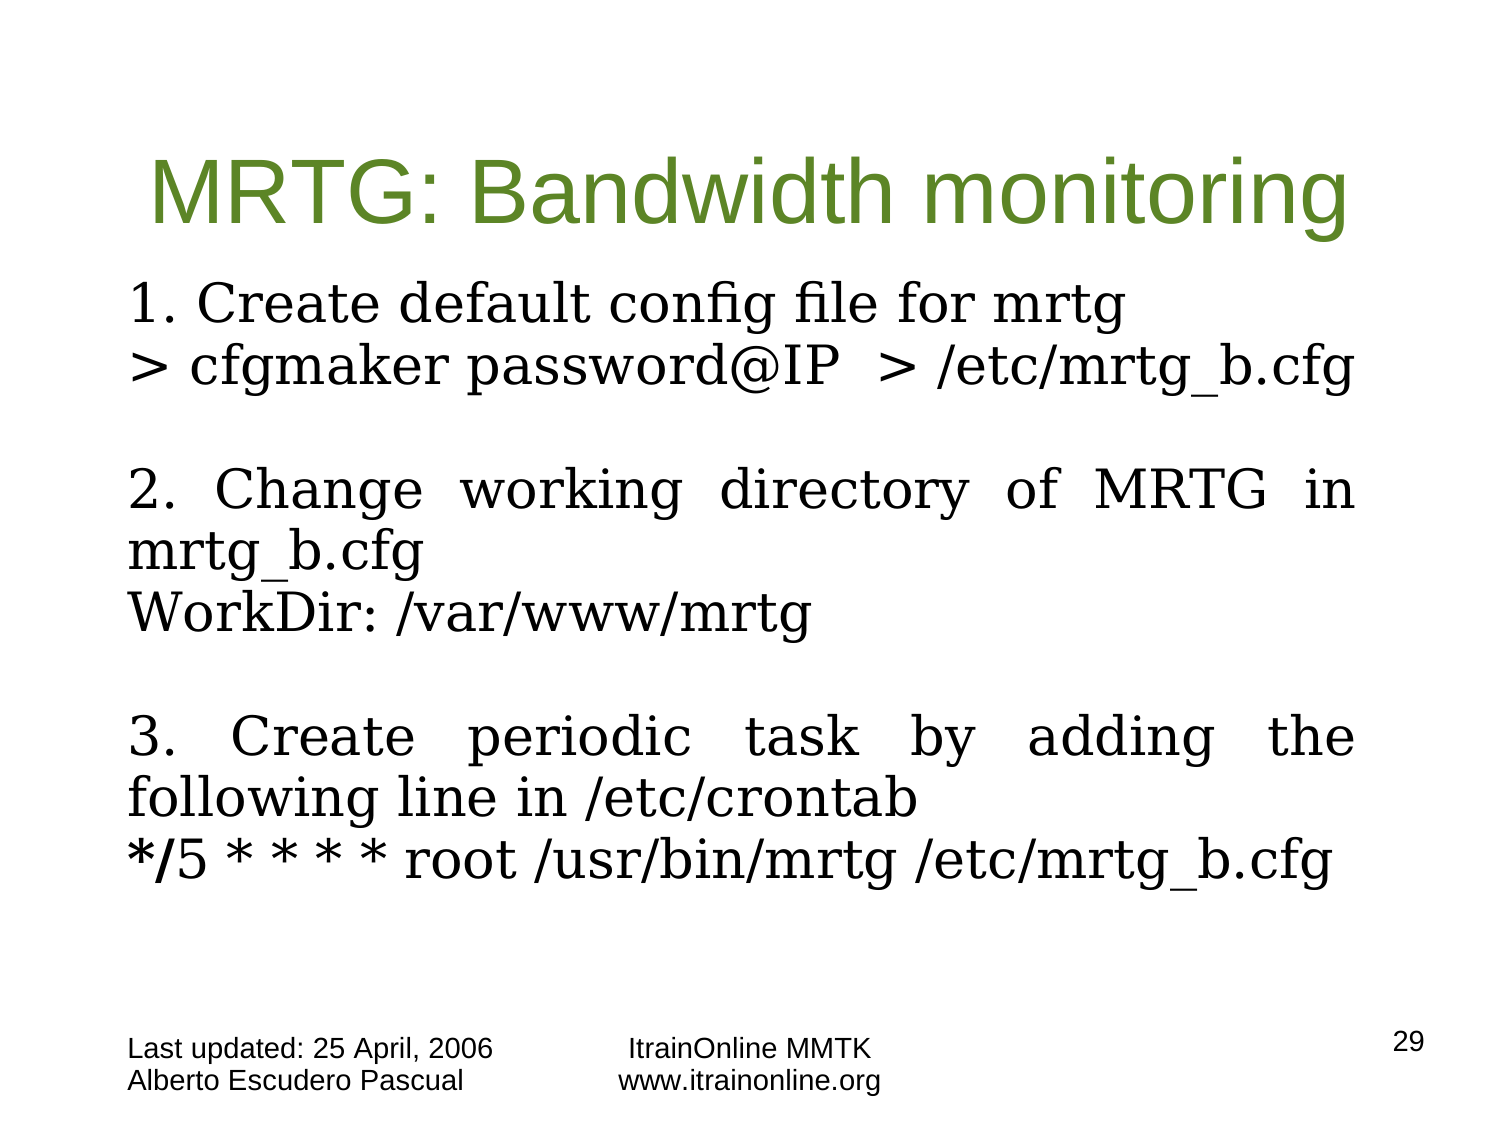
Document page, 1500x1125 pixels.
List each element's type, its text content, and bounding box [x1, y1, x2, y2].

text_box 1. Create default config file for mrtg > cfgmaker password@IP > /etc/mrtg_b.cfg 2. Change working directory of MRTG in mrtg_b.cfg WorkDir: /var/www/mrtg 3. Create periodic task by adding the following line in /etc/crontab */5 * * * * root /usr/bin/mrtg /etc/mrtg_b.cfg [112, 288, 1388, 1112]
text_box MRTG: Bandwidth monitoring [112, 100, 1388, 288]
